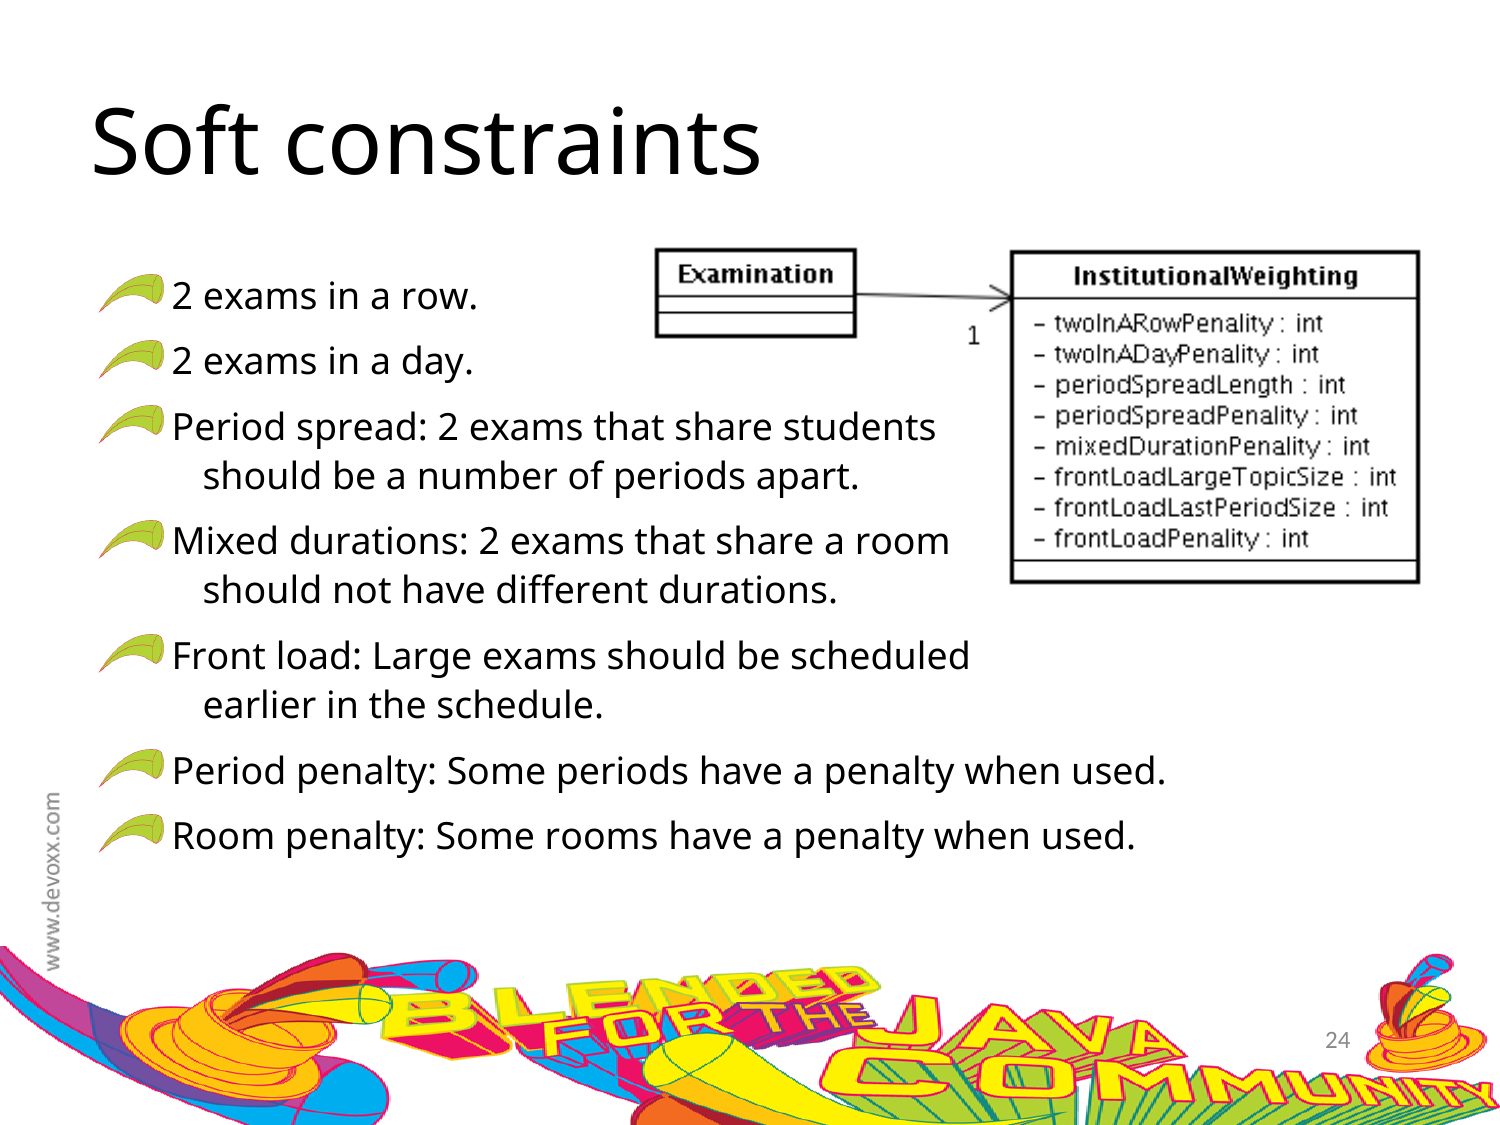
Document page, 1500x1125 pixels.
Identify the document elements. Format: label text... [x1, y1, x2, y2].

list 2 exams in a row. 2 exams in a day. Period spread: 2 exams that share students should be a number of periods apart. Mixed durations: 2 exams that share a room should not have different durations. Front load: Large exams should be scheduled earlier in the schedule. Period penalty: Some periods have a penalty when used. Room penalty: Some rooms have a penalty when used. [75, 262, 1426, 848]
picture [0, 757, 1500, 1125]
title Soft constraints [75, 45, 1426, 233]
picture [90, 848, 172, 858]
picture [637, 224, 1439, 603]
